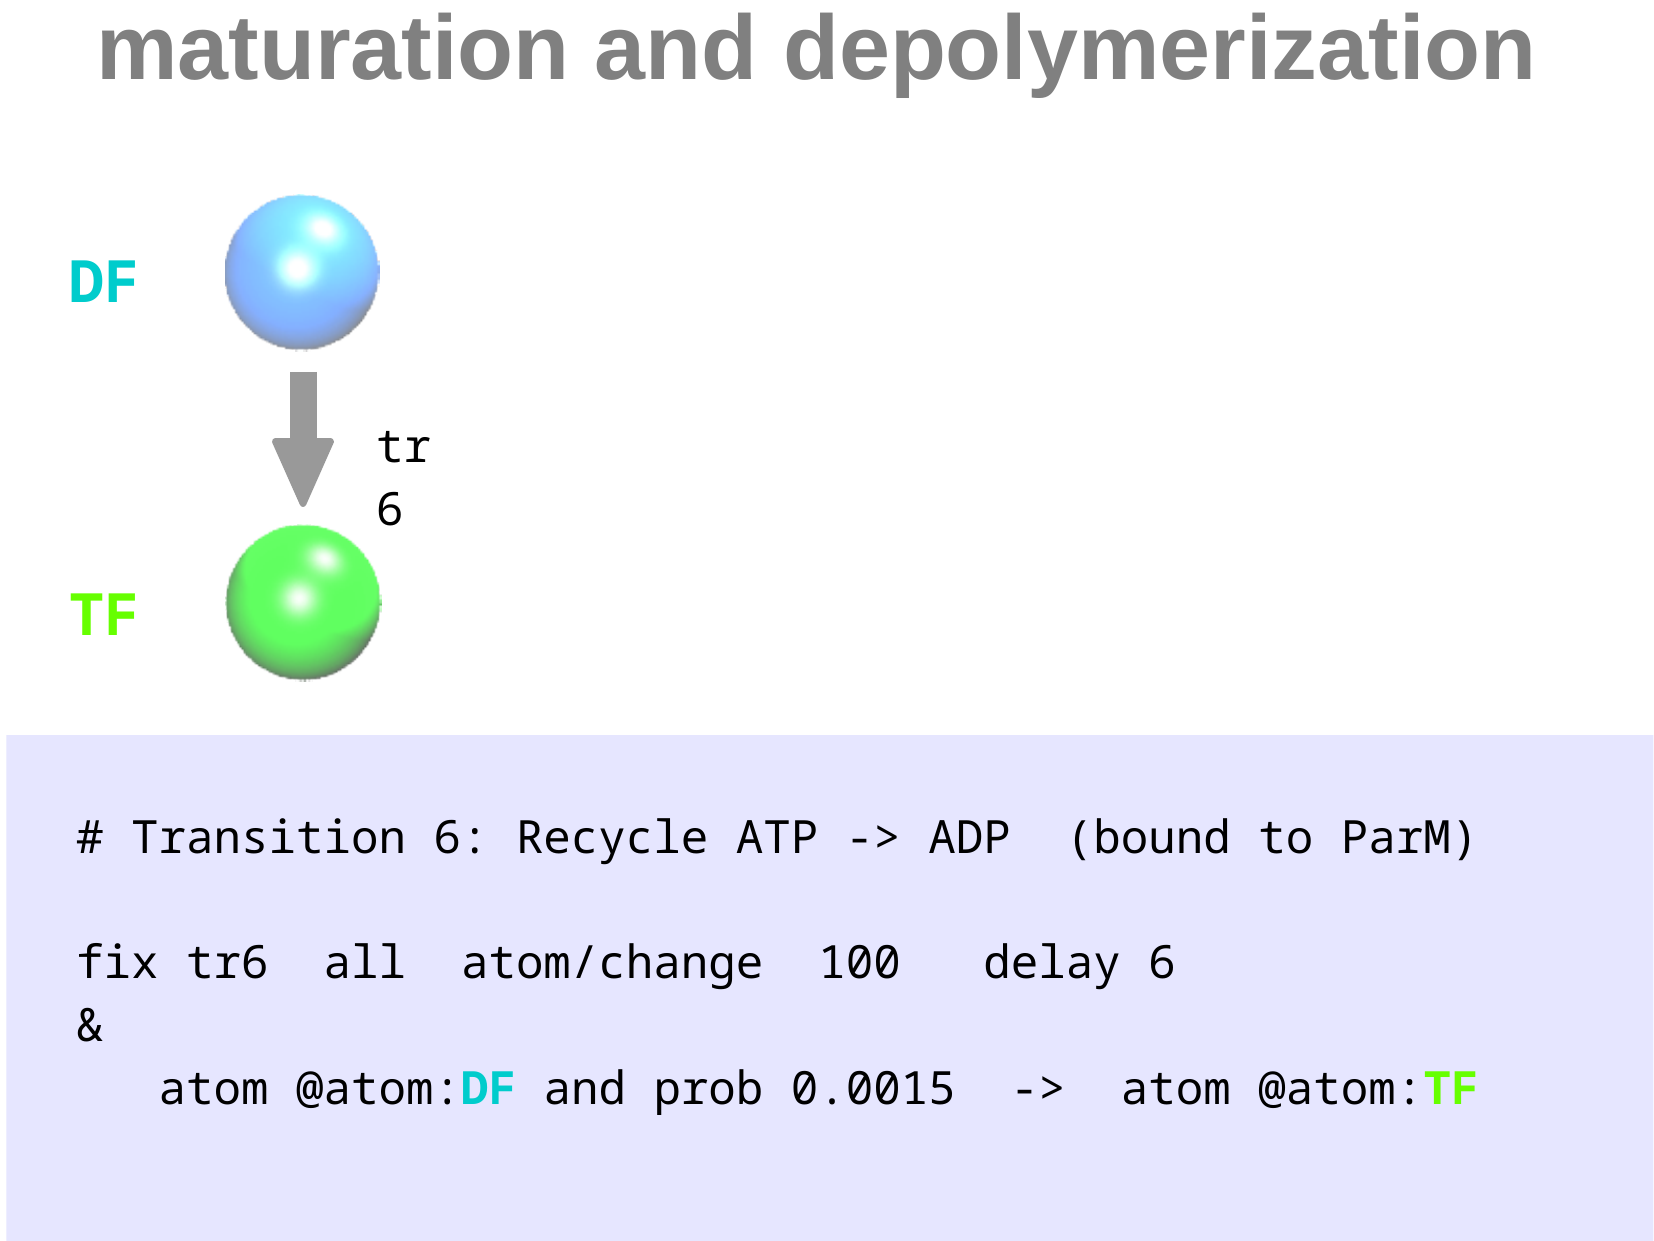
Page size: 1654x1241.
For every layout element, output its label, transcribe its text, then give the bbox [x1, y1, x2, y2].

picture [225, 524, 382, 682]
text_box tr6 [361, 406, 461, 468]
text_box # Transition 6: Recycle ATP -> ADP (bound to ParM) fix tr6 all atom/change 100 delay 6 & atom @atom:DF and prob 0.0015 -> atom @atom:TF [6, 735, 1654, 1241]
picture [225, 194, 380, 352]
text_box maturation and depolymerization [0, 0, 1635, 140]
text_box TF [0, 566, 211, 640]
text_box DF [0, 232, 211, 306]
